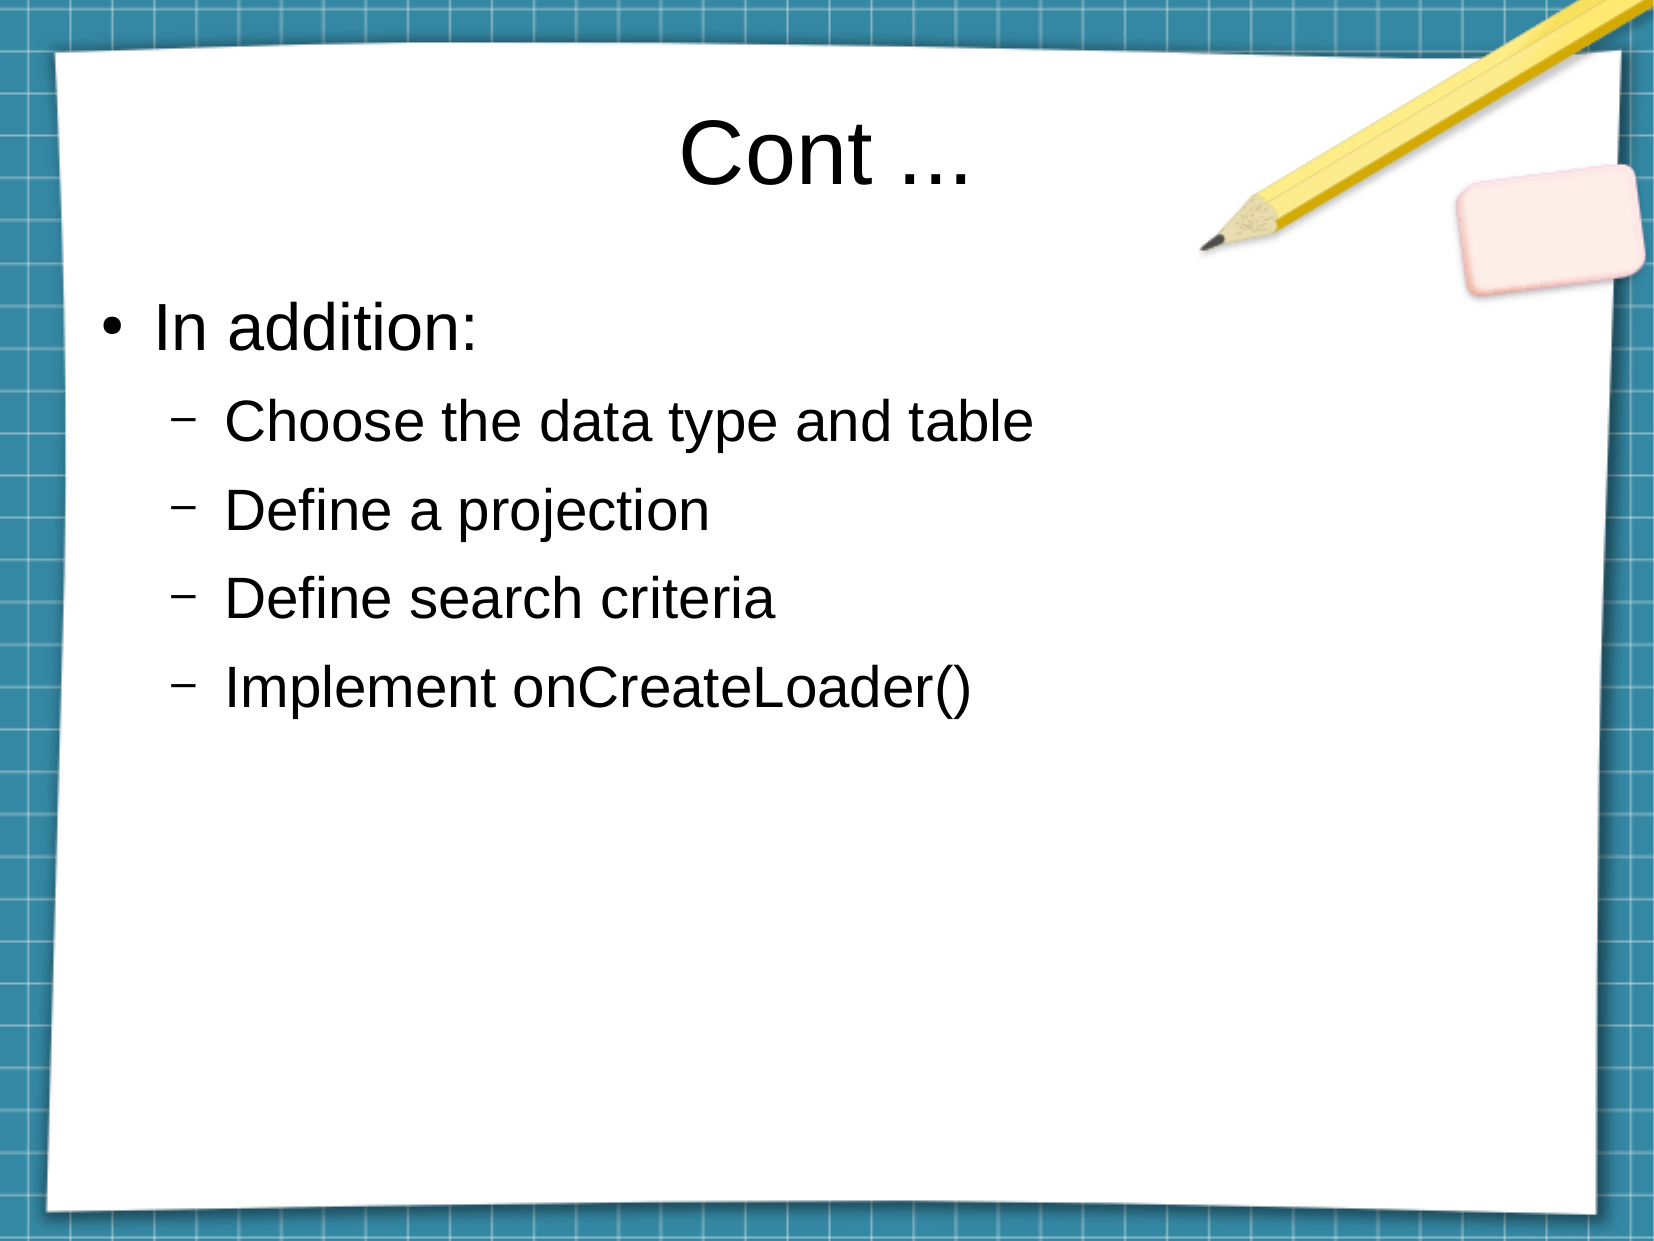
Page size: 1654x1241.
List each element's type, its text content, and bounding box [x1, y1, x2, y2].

list In addition: Choose the data type and table Define a projection Define search criteria Implement onCreateLoader() [82, 290, 1571, 1010]
title Cont ... [82, 49, 1571, 257]
picture [0, 0, 1654, 1241]
